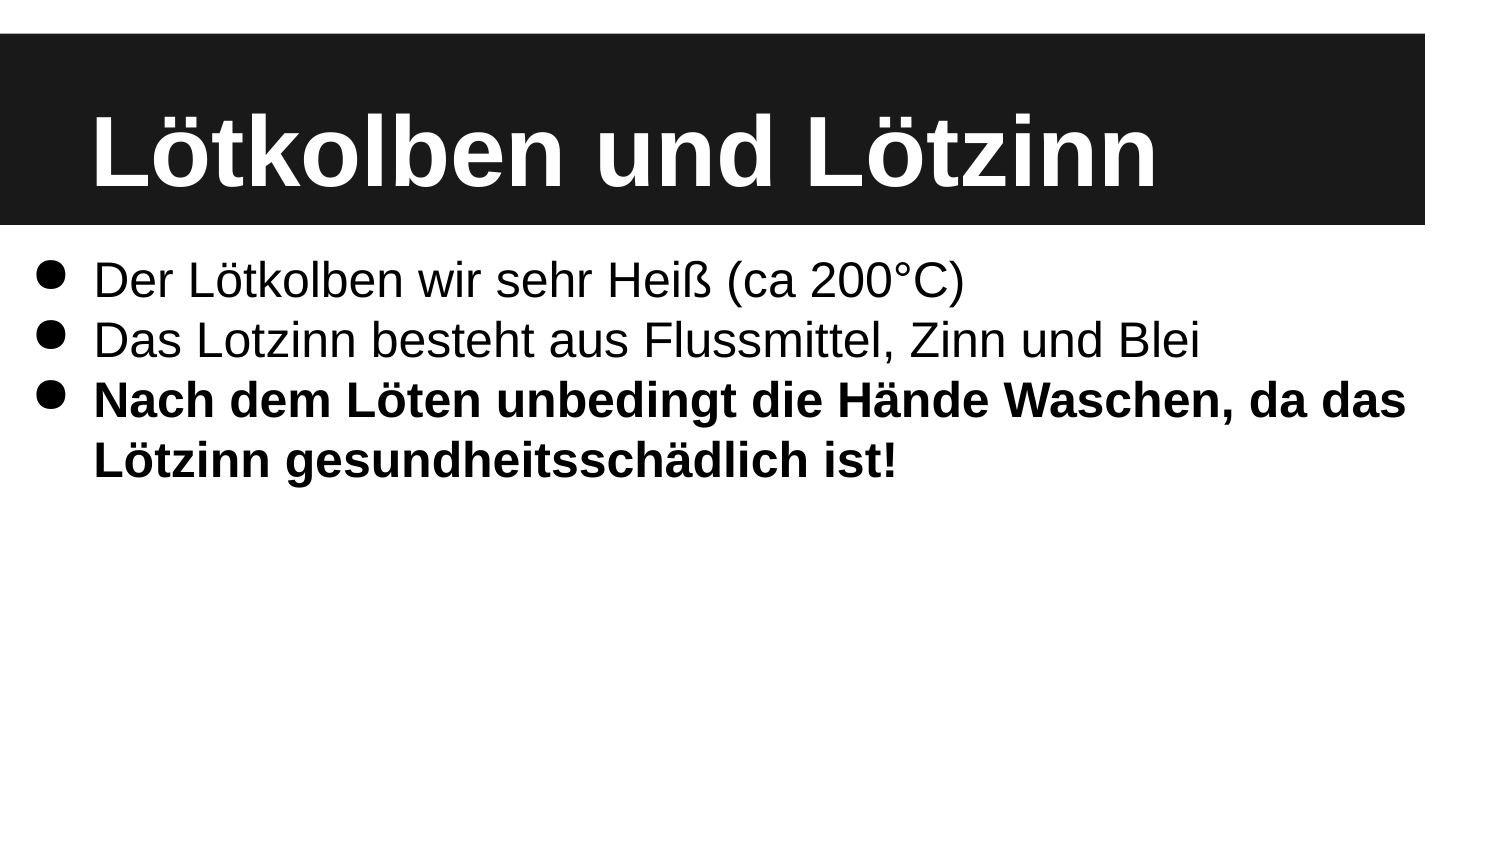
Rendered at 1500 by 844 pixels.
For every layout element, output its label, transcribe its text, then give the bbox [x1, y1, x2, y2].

text_box Der Lötkolben wir sehr Heiß (ca 200°C) Das Lotzinn besteht aus Flussmittel, Zinn und Blei Nach dem Löten unbedingt die Hände Waschen, da das Lötzinn gesundheitsschädlich ist! [3, 232, 1426, 831]
title Lötkolben und Lötzinn [75, 33, 1425, 221]
